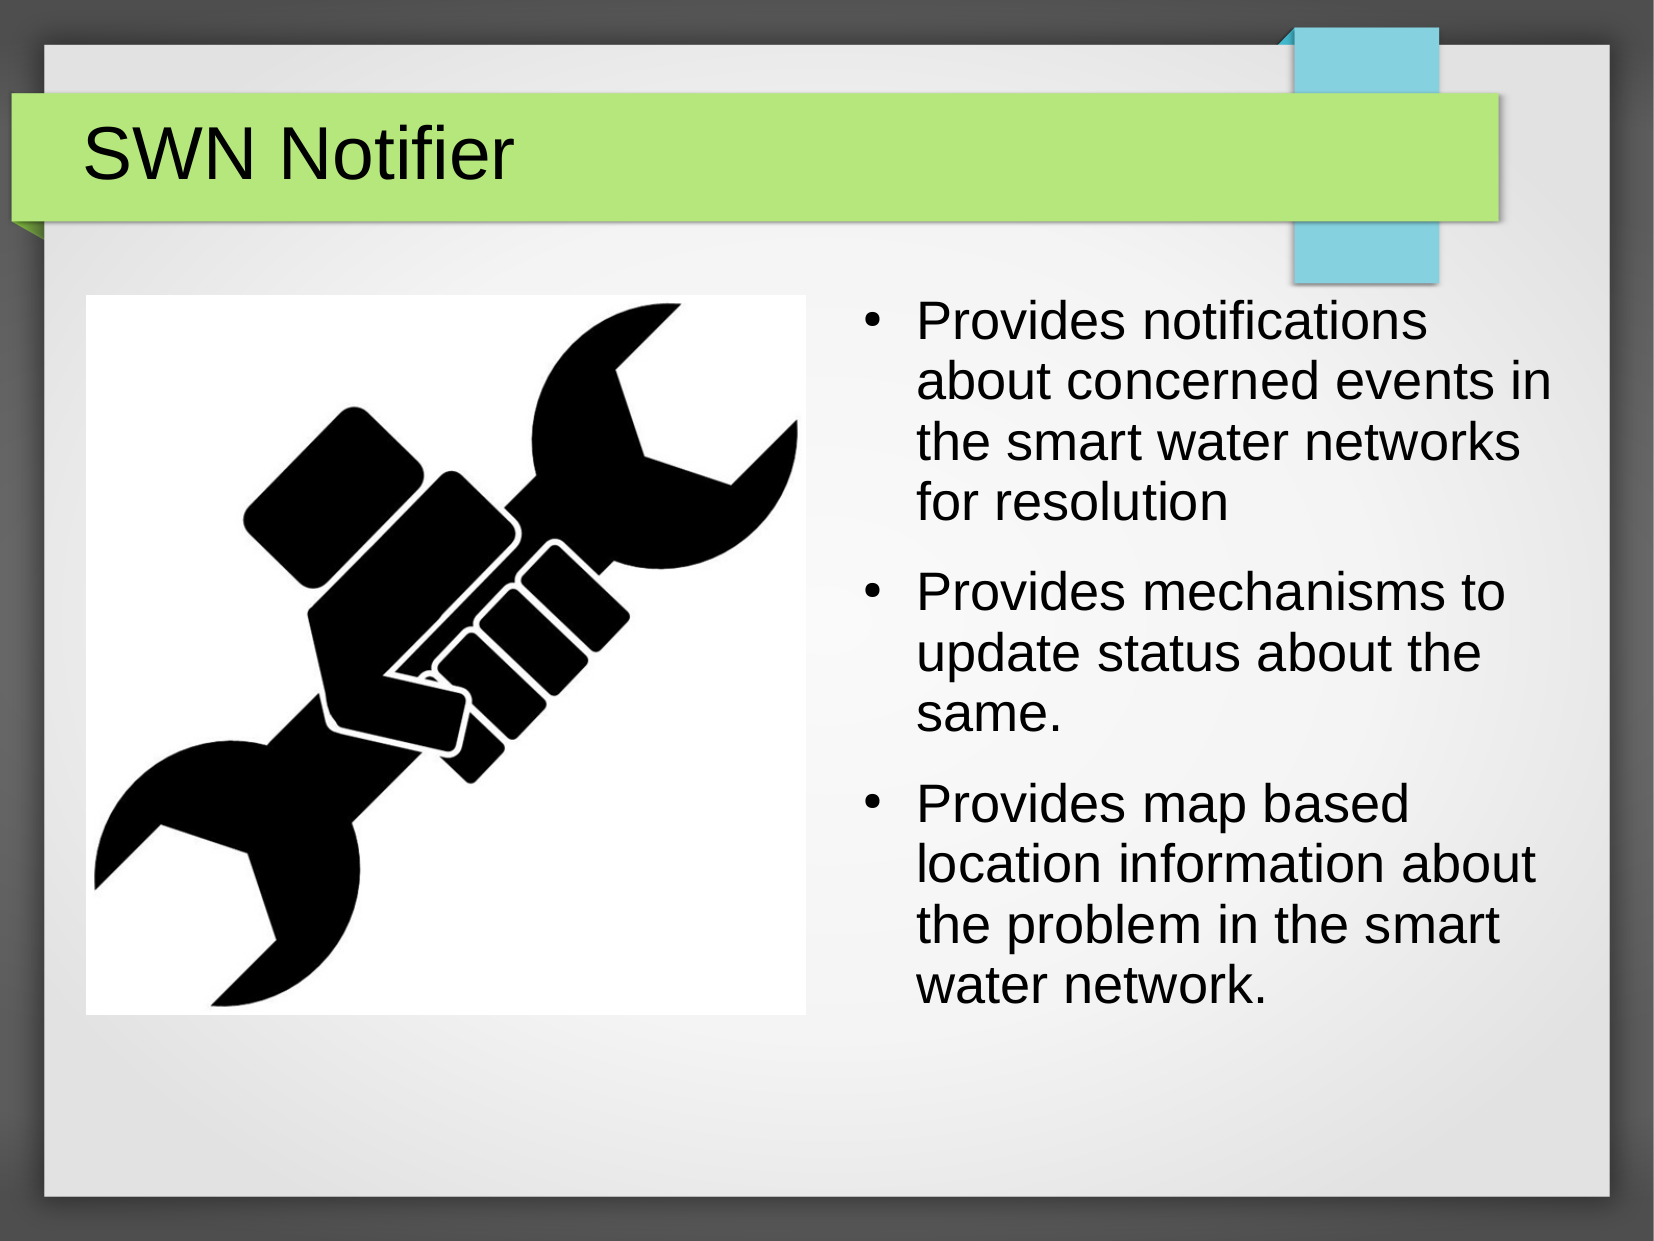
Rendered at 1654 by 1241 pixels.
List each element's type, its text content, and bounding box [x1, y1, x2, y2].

title SWN Notifier [82, 94, 1264, 213]
list Provides notifications about concerned events in the smart water networks for resolution Provides mechanisms to update status about the same. Provides map based location information about the problem in the smart water network. [845, 290, 1572, 1016]
picture [0, 0, 1654, 1241]
